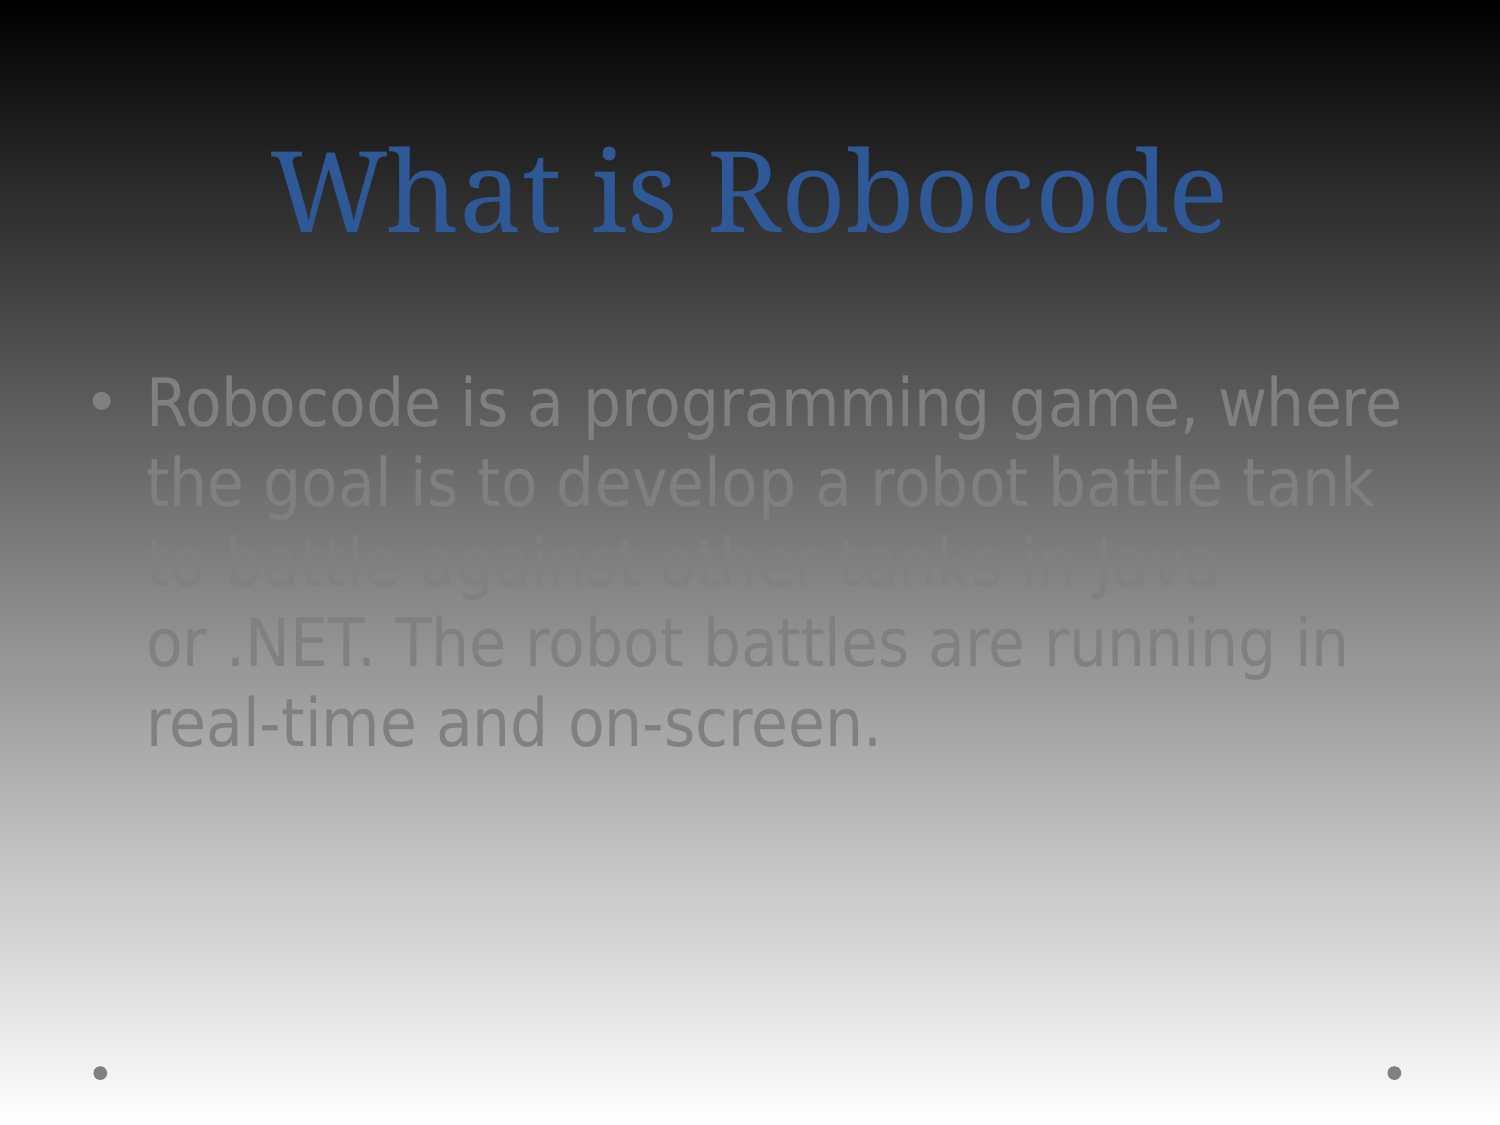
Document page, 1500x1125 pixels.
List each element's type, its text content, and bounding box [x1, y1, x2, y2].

title What is Robocode [75, 0, 1425, 262]
list Robocode is a programming game, where the goal is to develop a robot battle tank to battle against other tanks in Java or .NET. The robot battles are running in real-time and on-screen. [75, 262, 1425, 1005]
